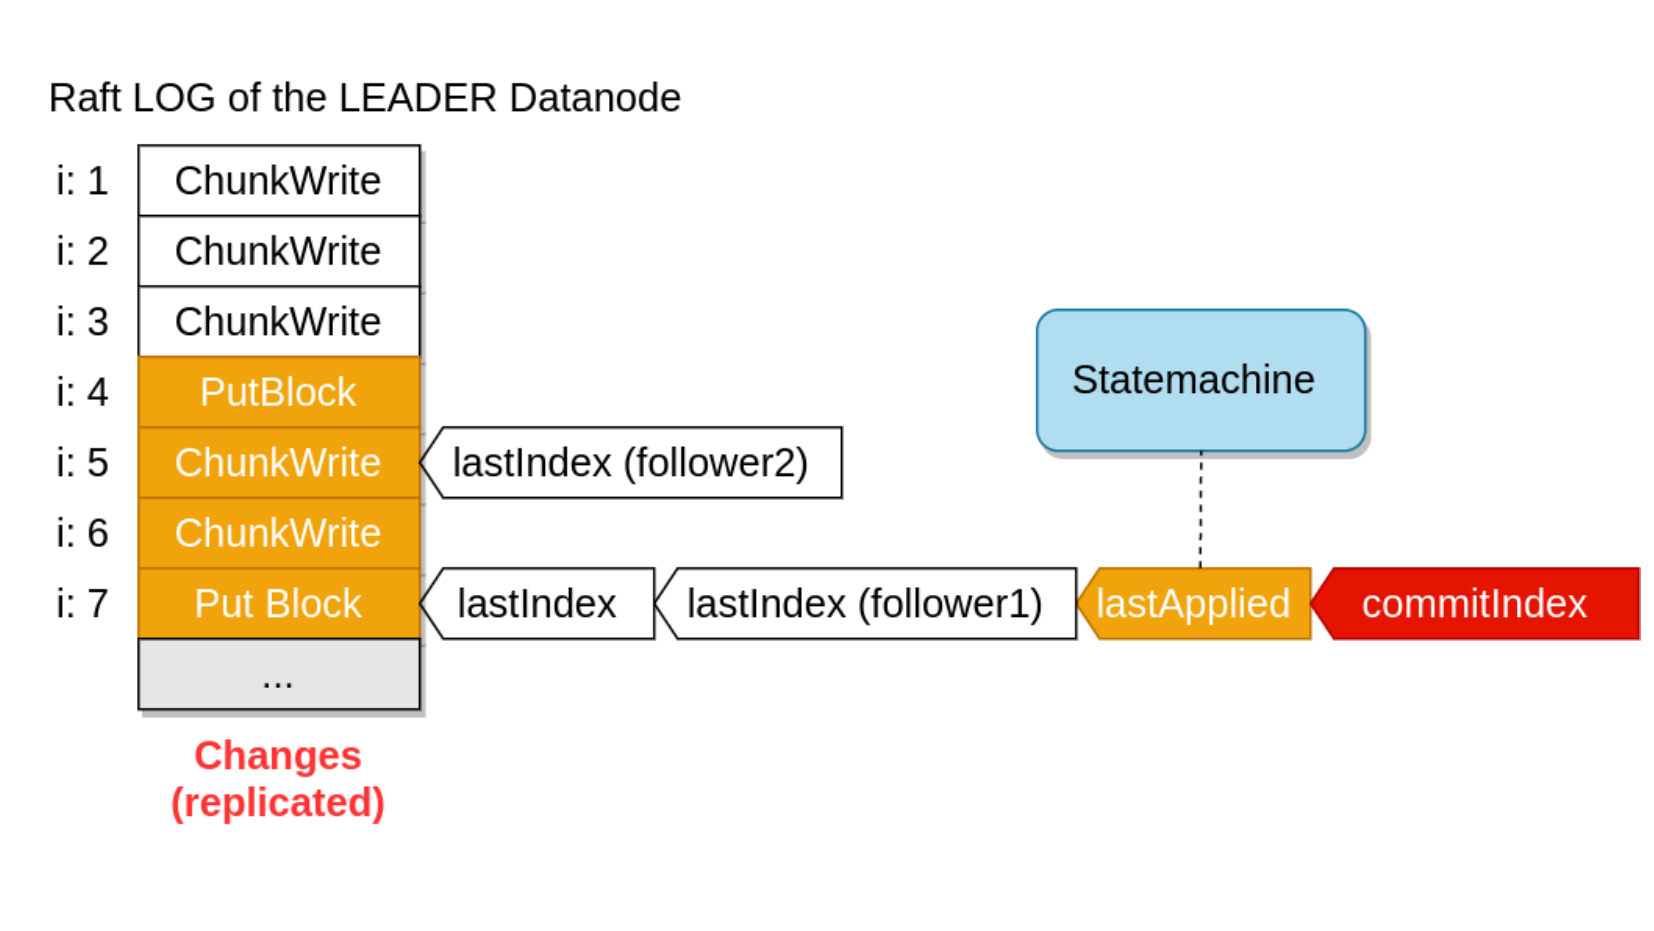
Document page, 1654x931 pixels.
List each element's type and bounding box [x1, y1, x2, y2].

picture [0, 74, 1641, 829]
